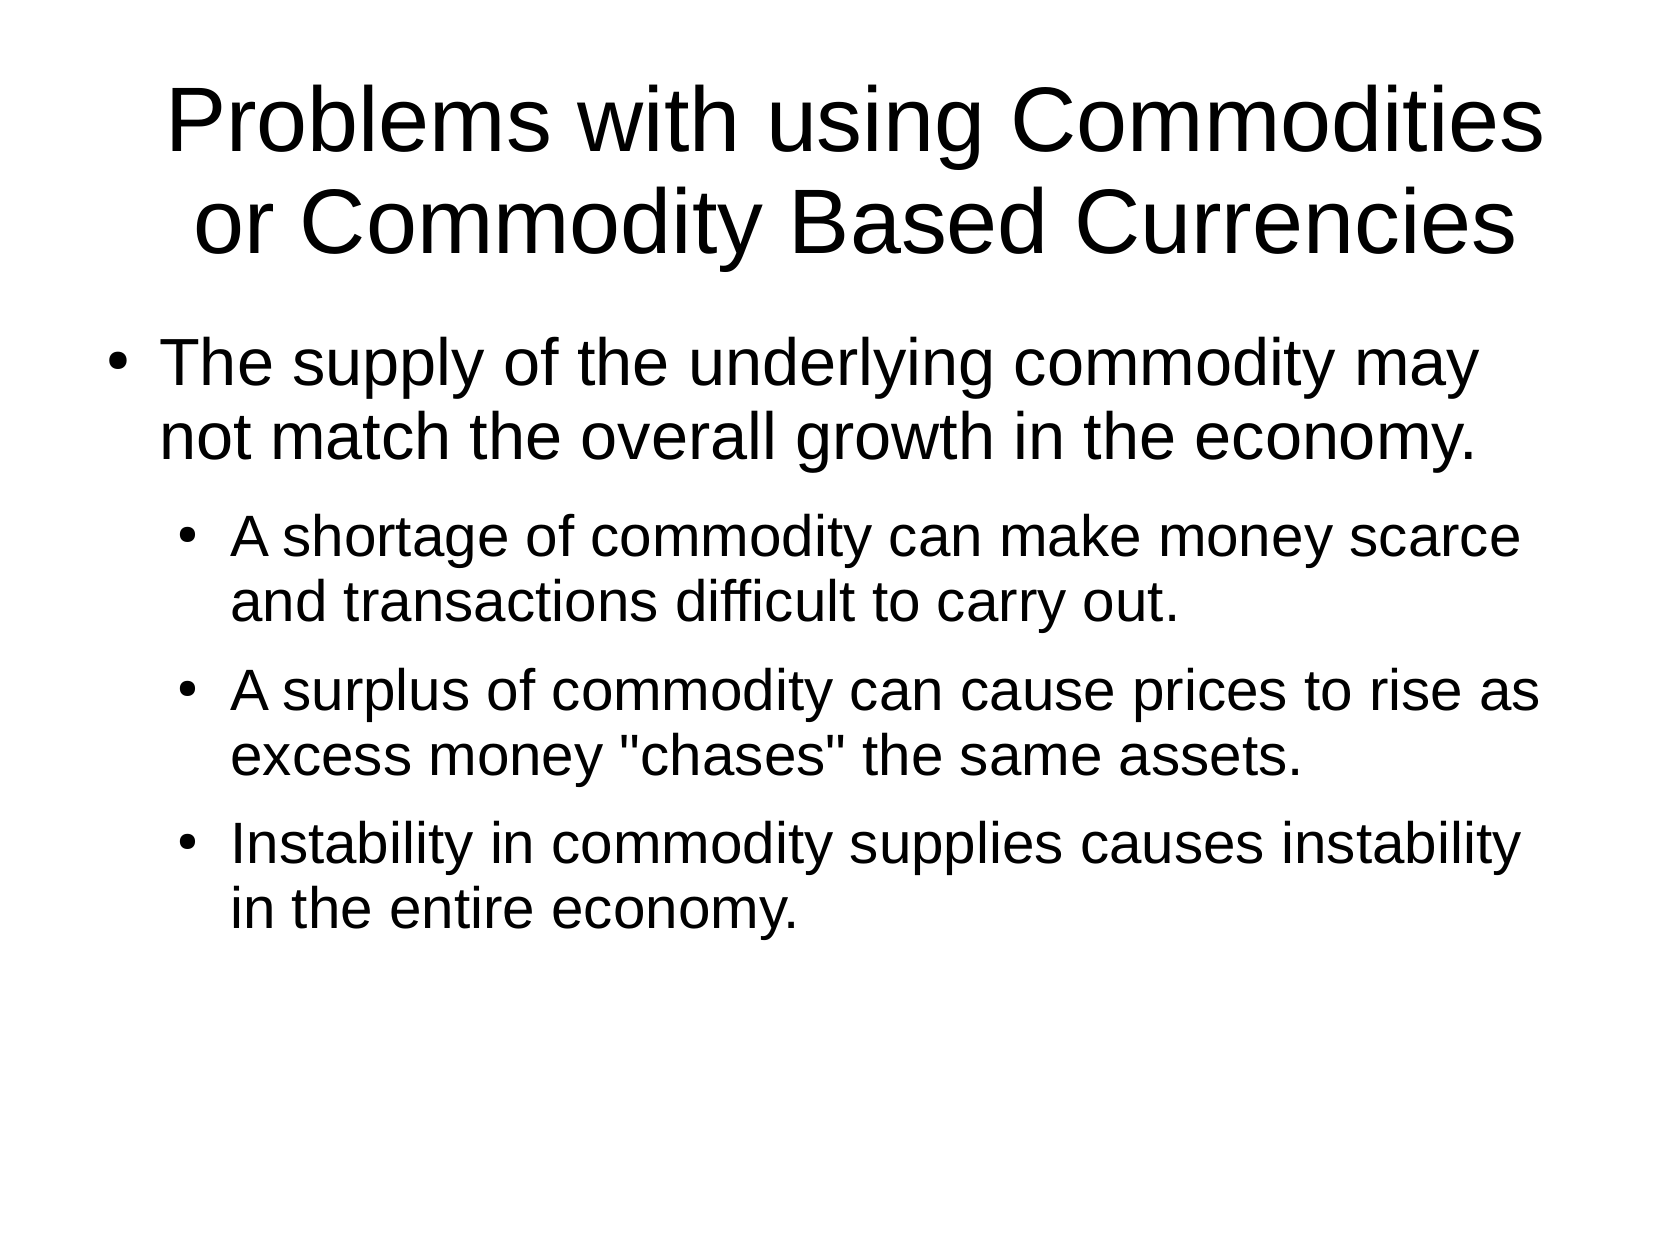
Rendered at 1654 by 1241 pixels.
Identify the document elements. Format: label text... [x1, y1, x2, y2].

list The supply of the underlying commodity may not match the overall growth in the economy. A shortage of commodity can make money scarce and transactions difficult to carry out. A surplus of commodity can cause prices to rise as excess money "chases" the same assets. Instability in commodity supplies causes instability in the entire economy. [88, 324, 1577, 1022]
title Problems with using Commodities or Commodity Based Currencies [76, 67, 1565, 275]
